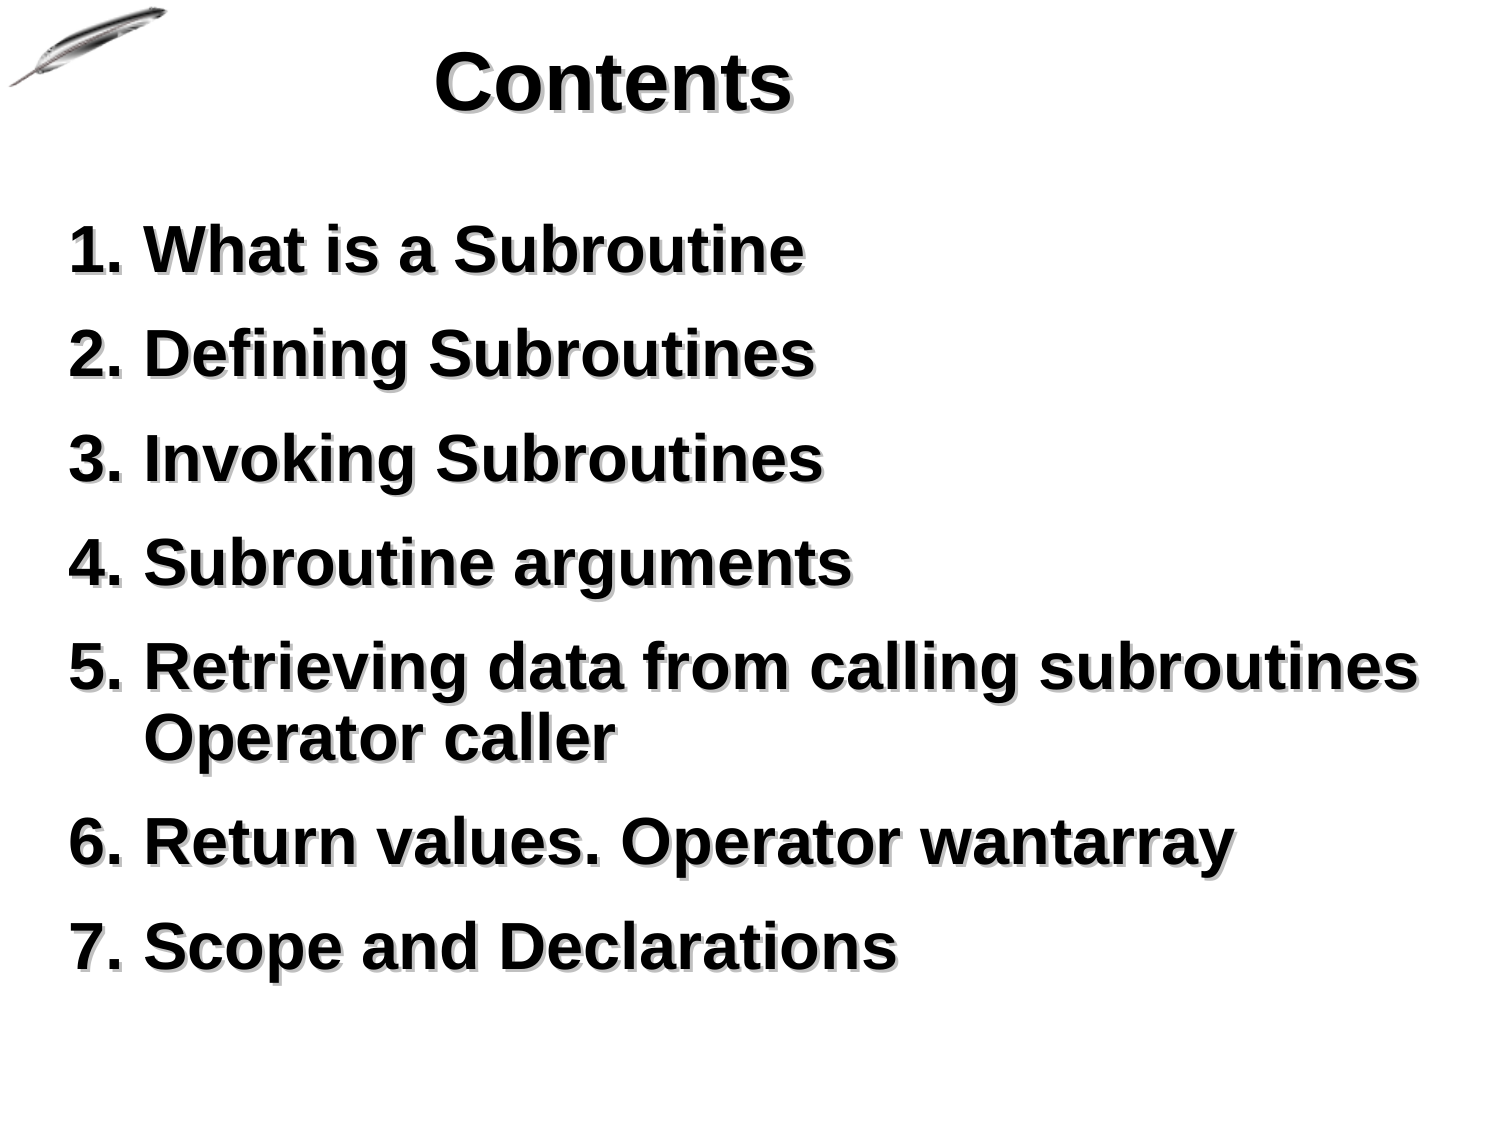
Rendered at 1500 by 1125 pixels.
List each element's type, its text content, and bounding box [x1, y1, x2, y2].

picture [5, 5, 173, 89]
list What is a Subroutine Defining Subroutines Invoking Subroutines Subroutine arguments Retrieving data from calling subroutines Operator caller Return values. Operator wantarray Scope and Declarations [53, 208, 1447, 1083]
title Contents [419, 11, 1459, 161]
